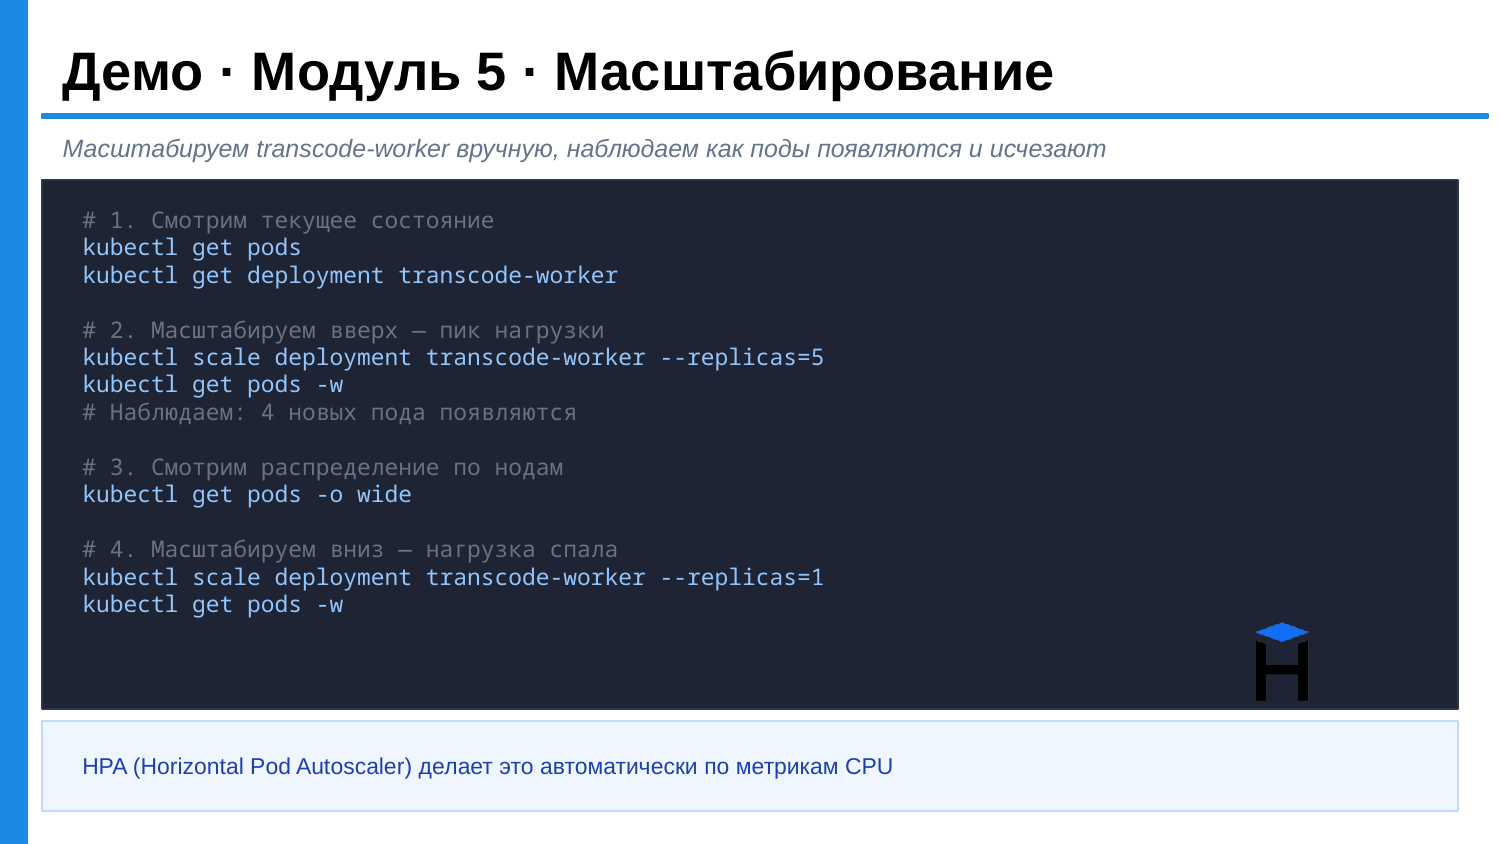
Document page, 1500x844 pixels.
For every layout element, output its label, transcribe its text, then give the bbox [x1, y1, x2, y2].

text_box HPA (Horizontal Pod Autoscaler) делает это автоматически по метрикам CPU [67, 726, 1448, 805]
text_box Масштабируем transcode-worker вручную, наблюдаем как поды появляются и исчезают [47, 123, 1488, 171]
text_box Демо · Модуль 5 · Масштабирование [47, 26, 1488, 110]
picture [1255, 622, 1309, 701]
text_box [0, 0, 27, 844]
text_box # 1. Смотрим текущее состояние kubectl get pods kubectl get deployment transcode-worker # 2. Масштабируем вверх — пик нагрузки kubectl scale deployment transcode-worker --replicas=5 kubectl get pods -w # Наблюдаем: 4 новых пода появляются # 3. Смотрим распределение по нодам kubectl get pods -o wide # 4. Масштабируем вниз — нагрузка спала kubectl scale deployment transcode-worker --replicas=1 kubectl get pods -w [67, 197, 1448, 691]
text_box [41, 113, 1488, 119]
text_box [41, 720, 1458, 811]
text_box [41, 179, 1458, 709]
